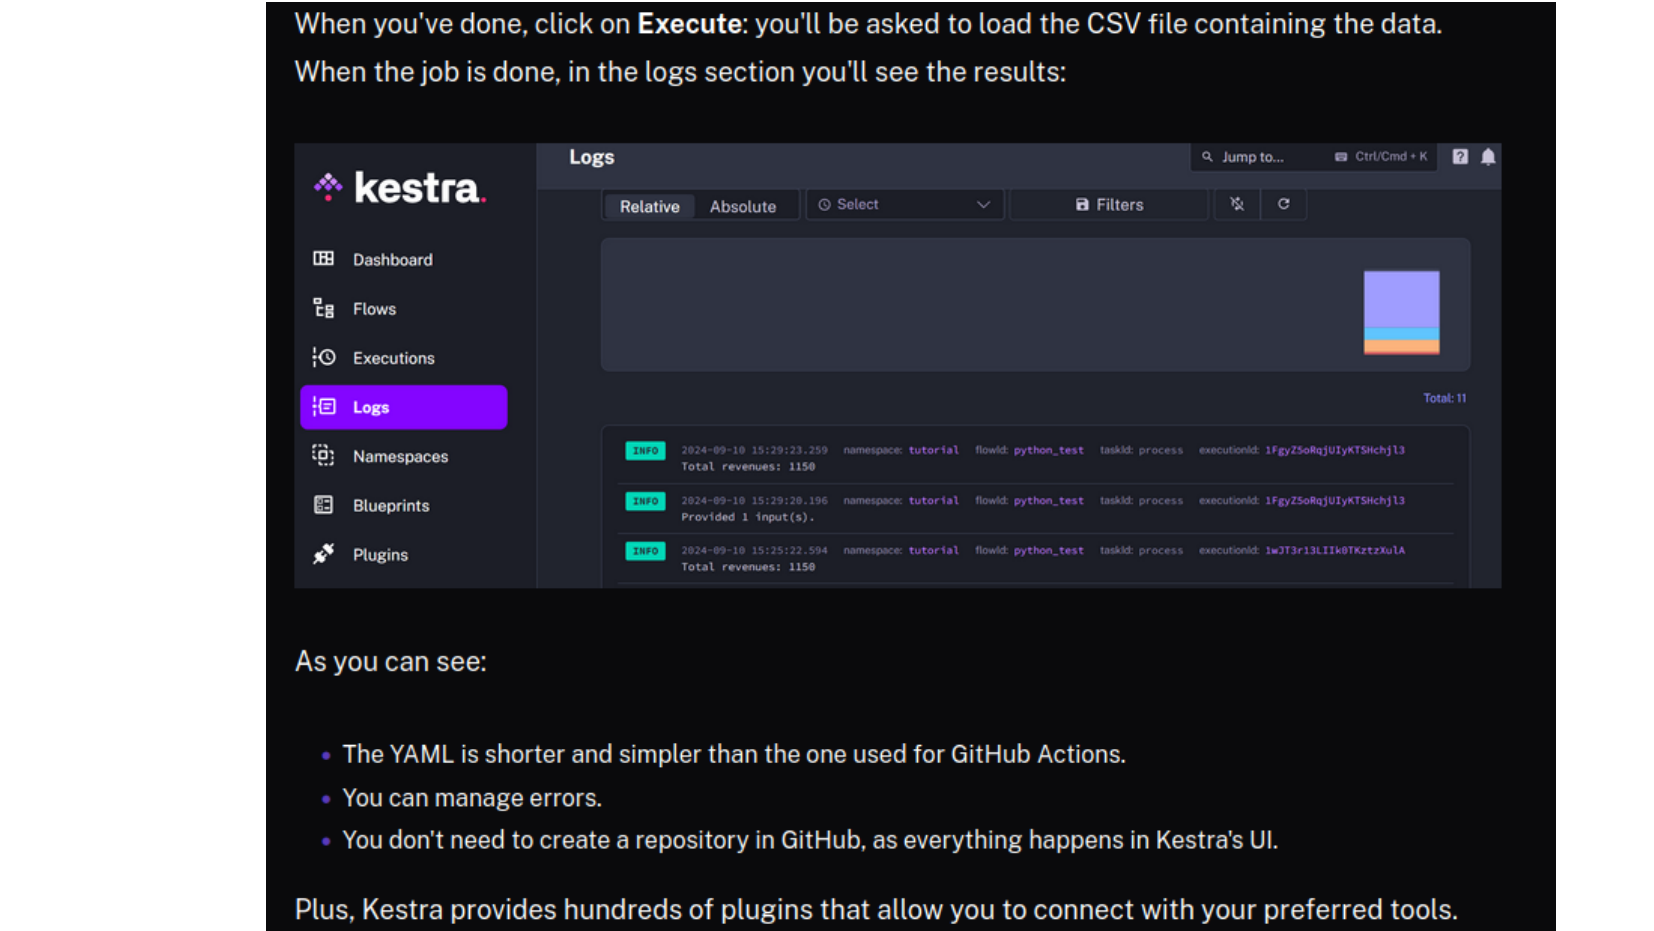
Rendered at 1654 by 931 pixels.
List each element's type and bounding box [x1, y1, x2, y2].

picture [266, 2, 1556, 931]
